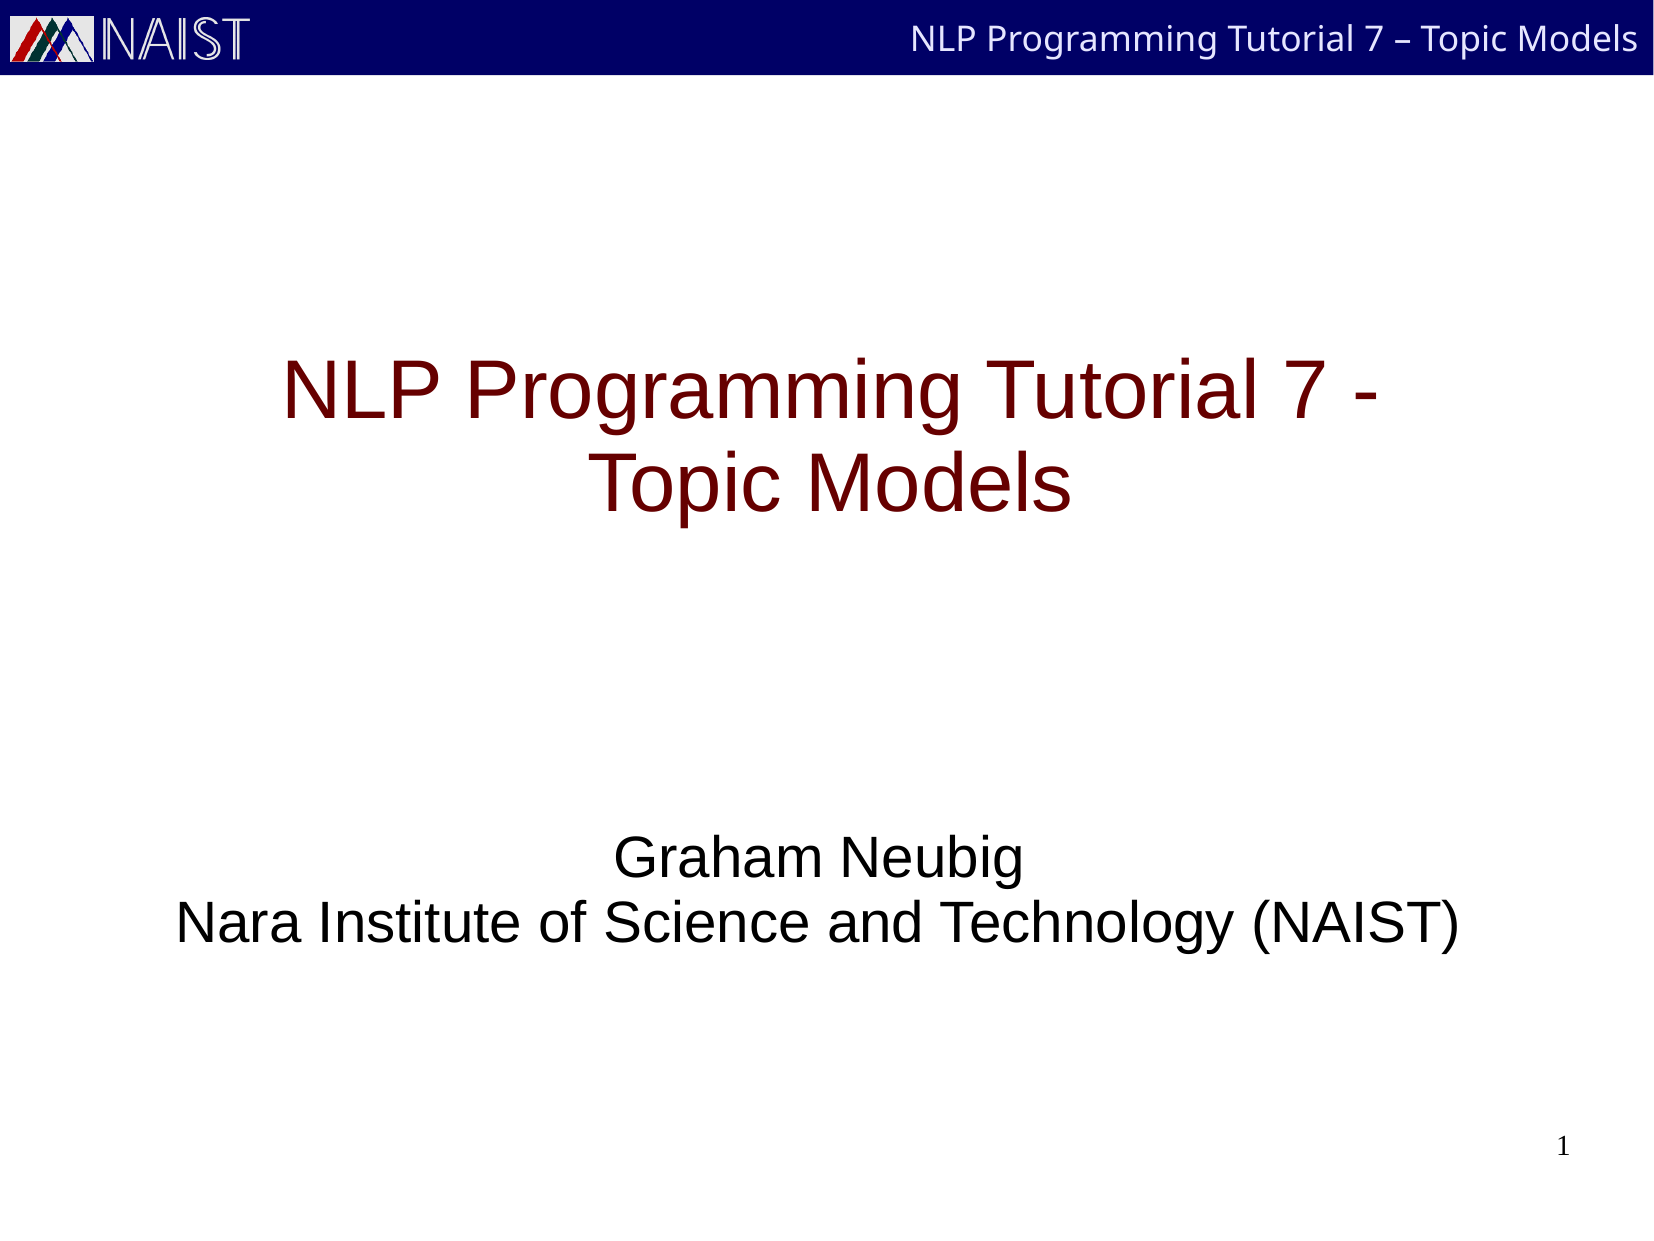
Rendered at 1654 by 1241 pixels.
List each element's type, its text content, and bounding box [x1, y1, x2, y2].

picture [10, 16, 94, 62]
subtitle Graham Neubig Nara Institute of Science and Technology (NAIST) [75, 780, 1564, 999]
picture [102, 17, 251, 60]
title NLP Programming Tutorial 7 - Topic Models [86, 339, 1576, 533]
